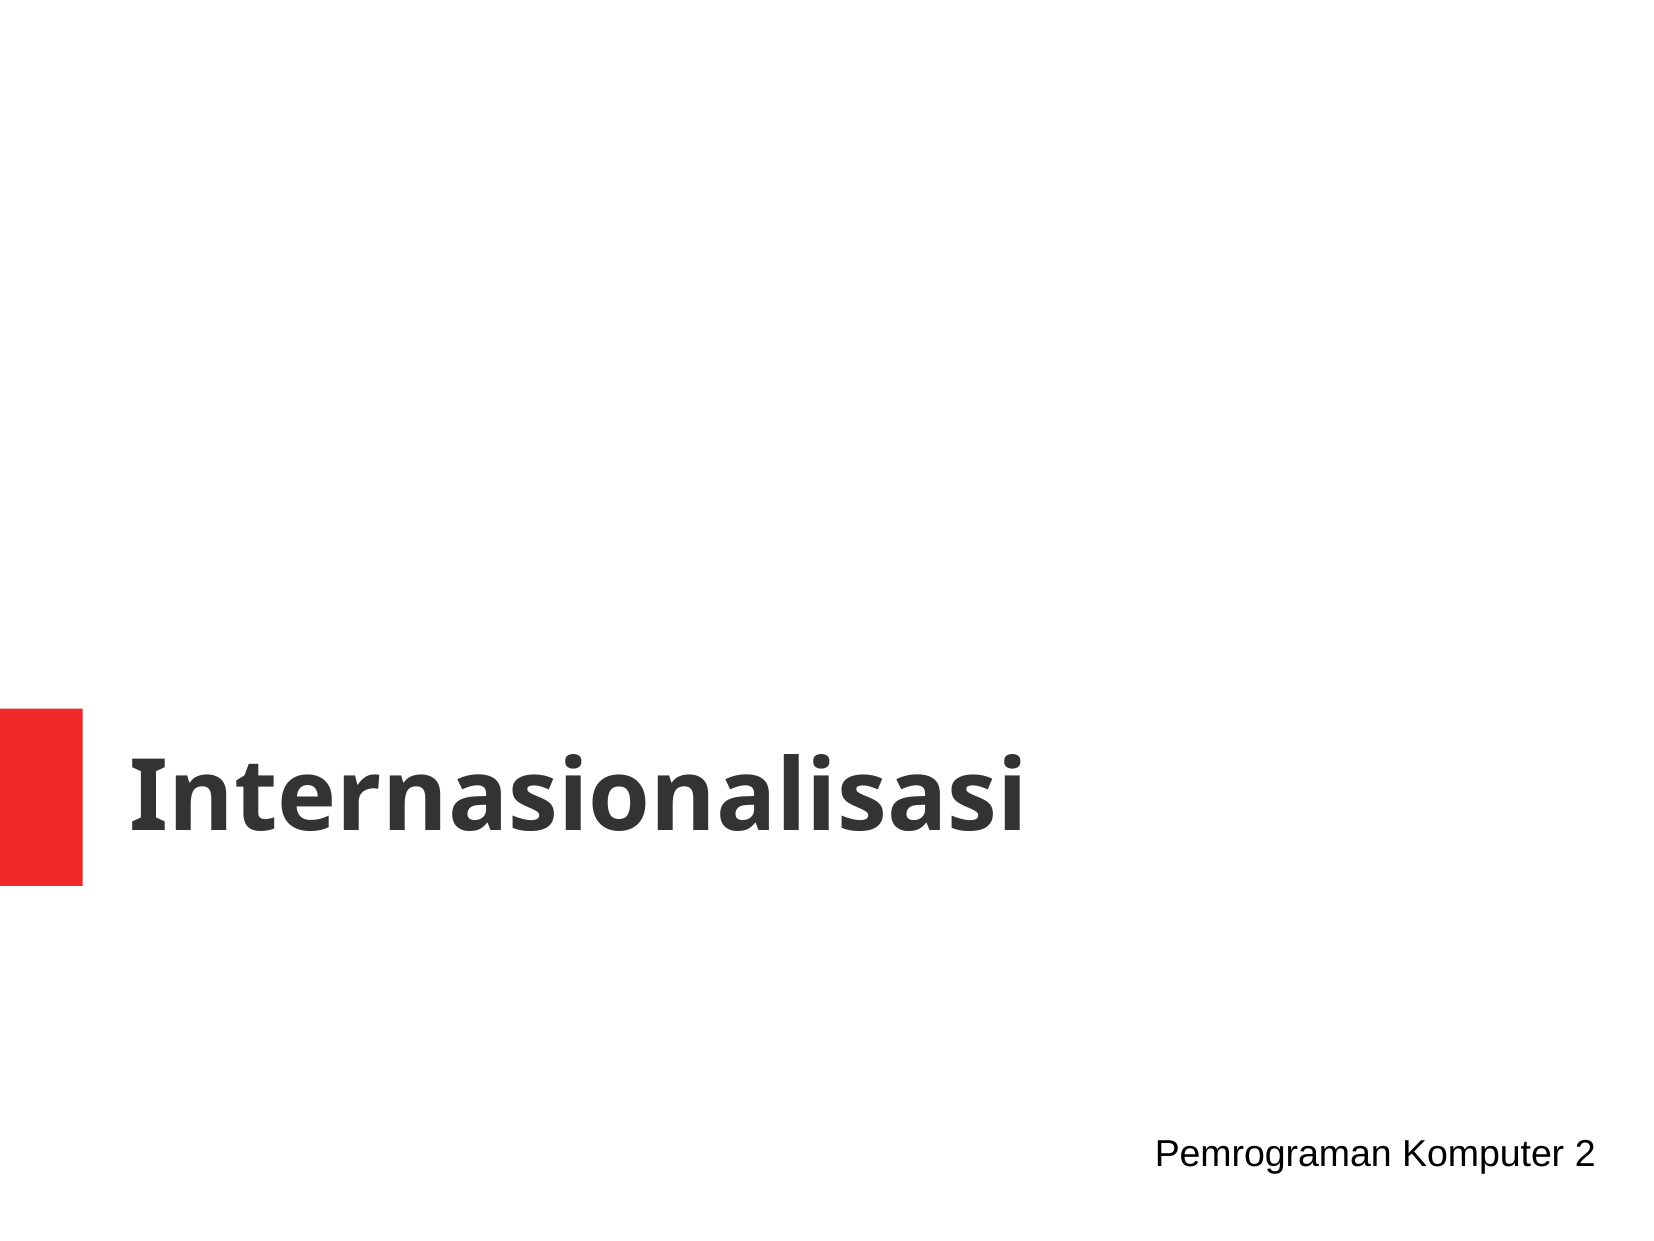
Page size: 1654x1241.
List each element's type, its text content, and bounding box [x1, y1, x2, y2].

subtitle Java [129, 968, 1536, 1241]
title Internasionalisasi [129, 673, 1536, 910]
text_box Pemrograman Komputer 2 [1140, 1125, 1611, 1182]
